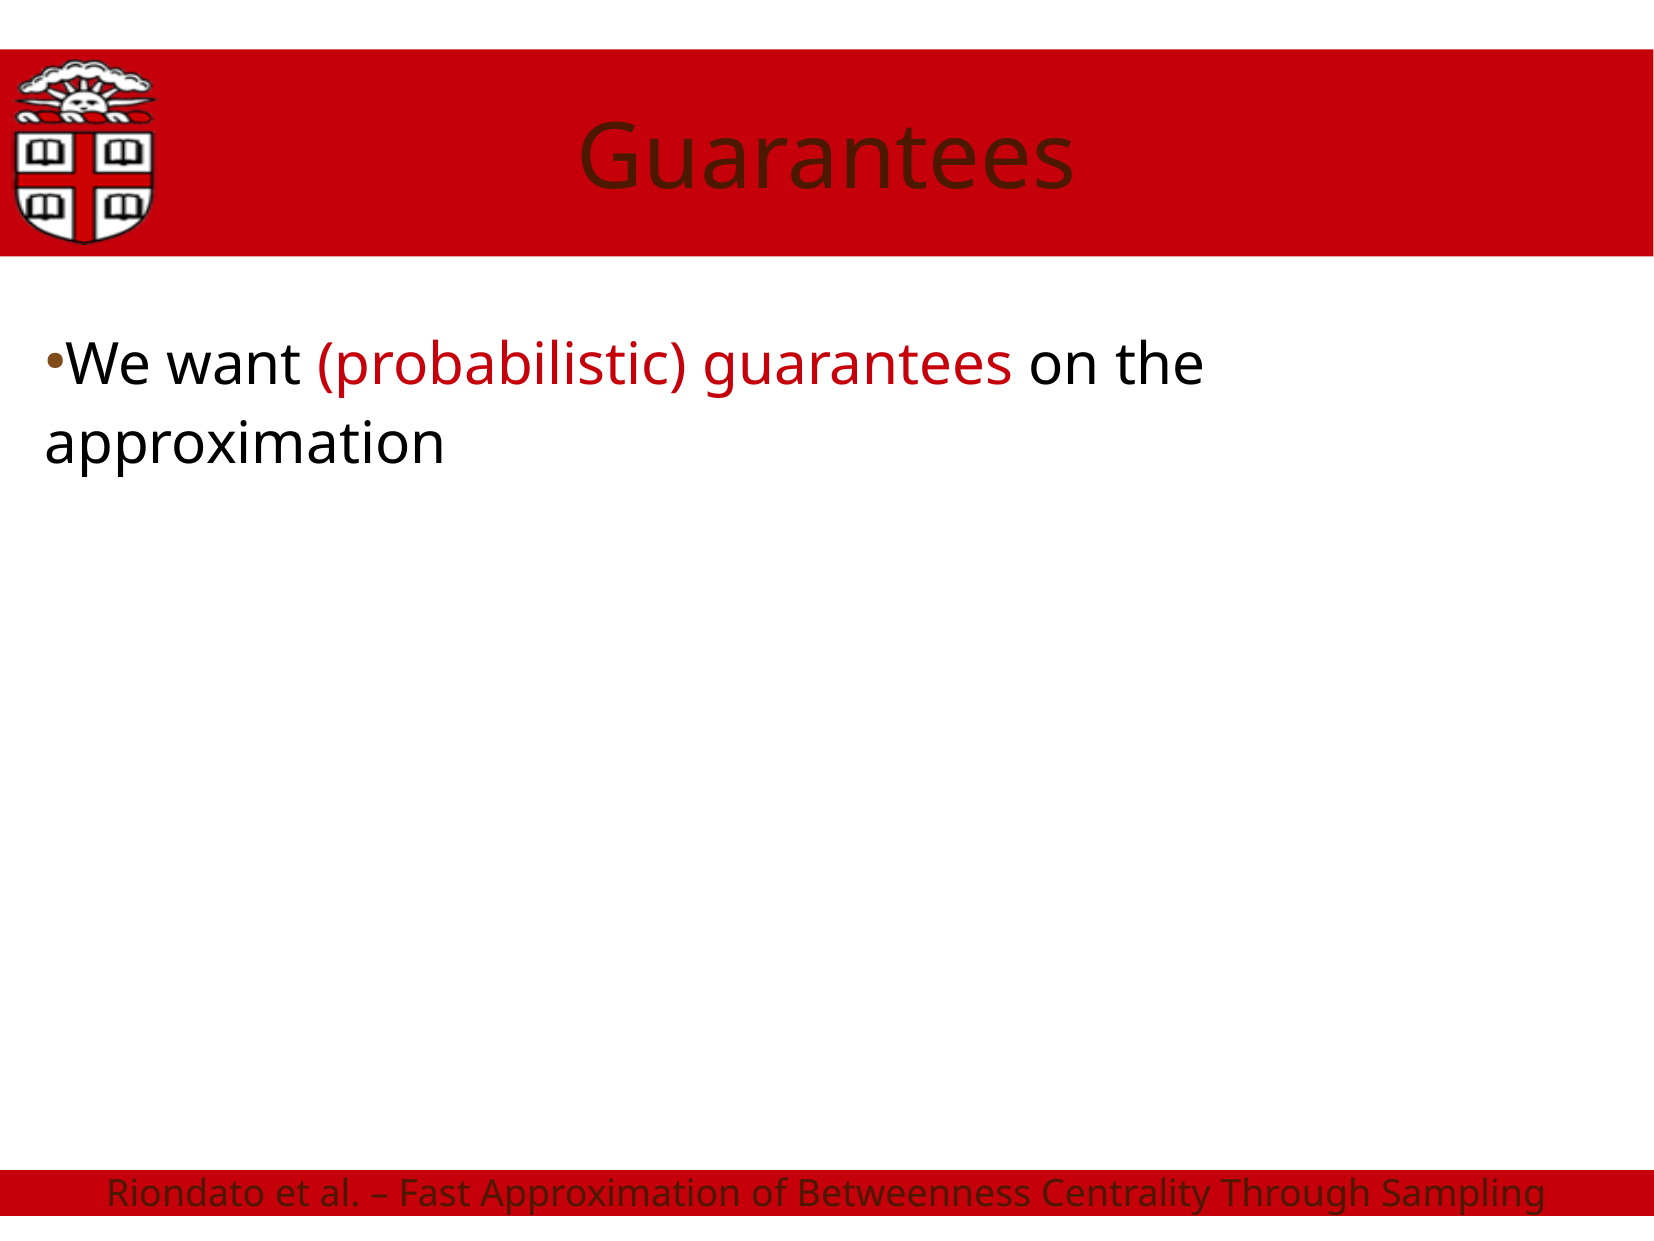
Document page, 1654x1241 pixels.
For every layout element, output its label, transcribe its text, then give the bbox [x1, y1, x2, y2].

title Guarantees [0, 49, 1654, 257]
text_box We want (probabilistic) guarantees on the approximation [30, 315, 1621, 680]
picture [11, 59, 158, 245]
text_box Riondato et al. – Fast Approximation of Betweenness Centrality Through Sampling [0, 1170, 1654, 1216]
